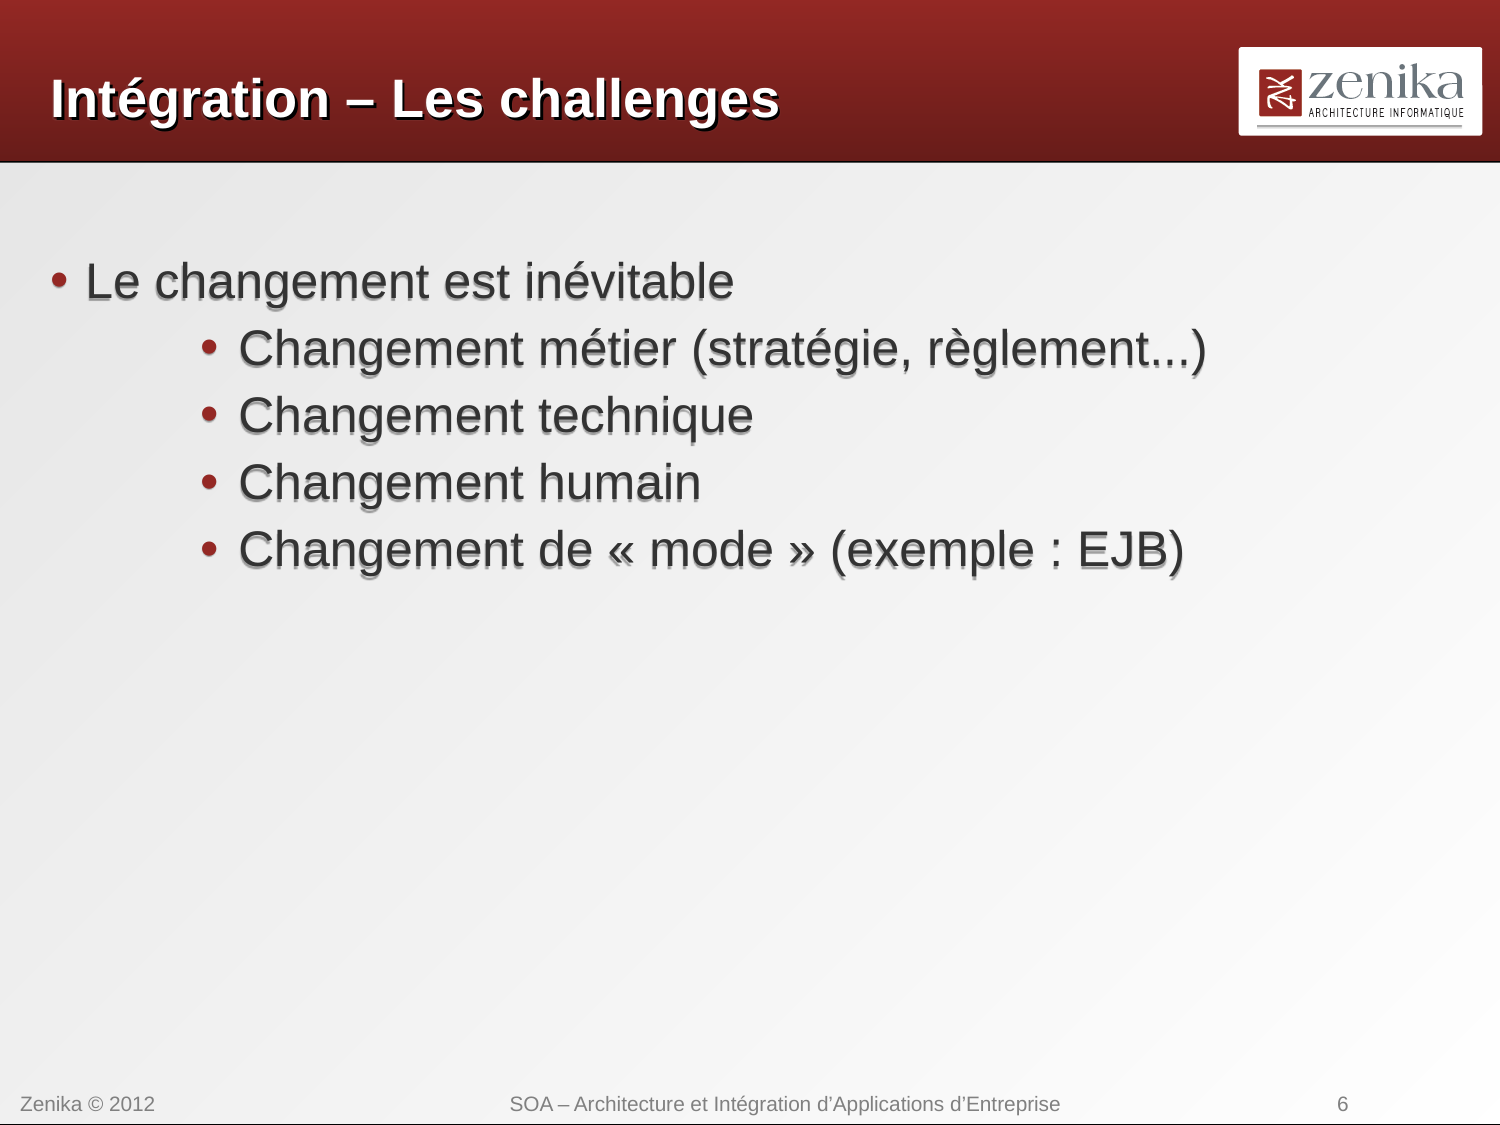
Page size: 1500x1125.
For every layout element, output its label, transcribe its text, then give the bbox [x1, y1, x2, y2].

list Le changement est inévitable Changement métier (stratégie, règlement...) Changement technique Changement humain Changement de « mode » (exemple : EJB) [50, 249, 1435, 1064]
title Intégration – Les challenges [50, 15, 1206, 180]
